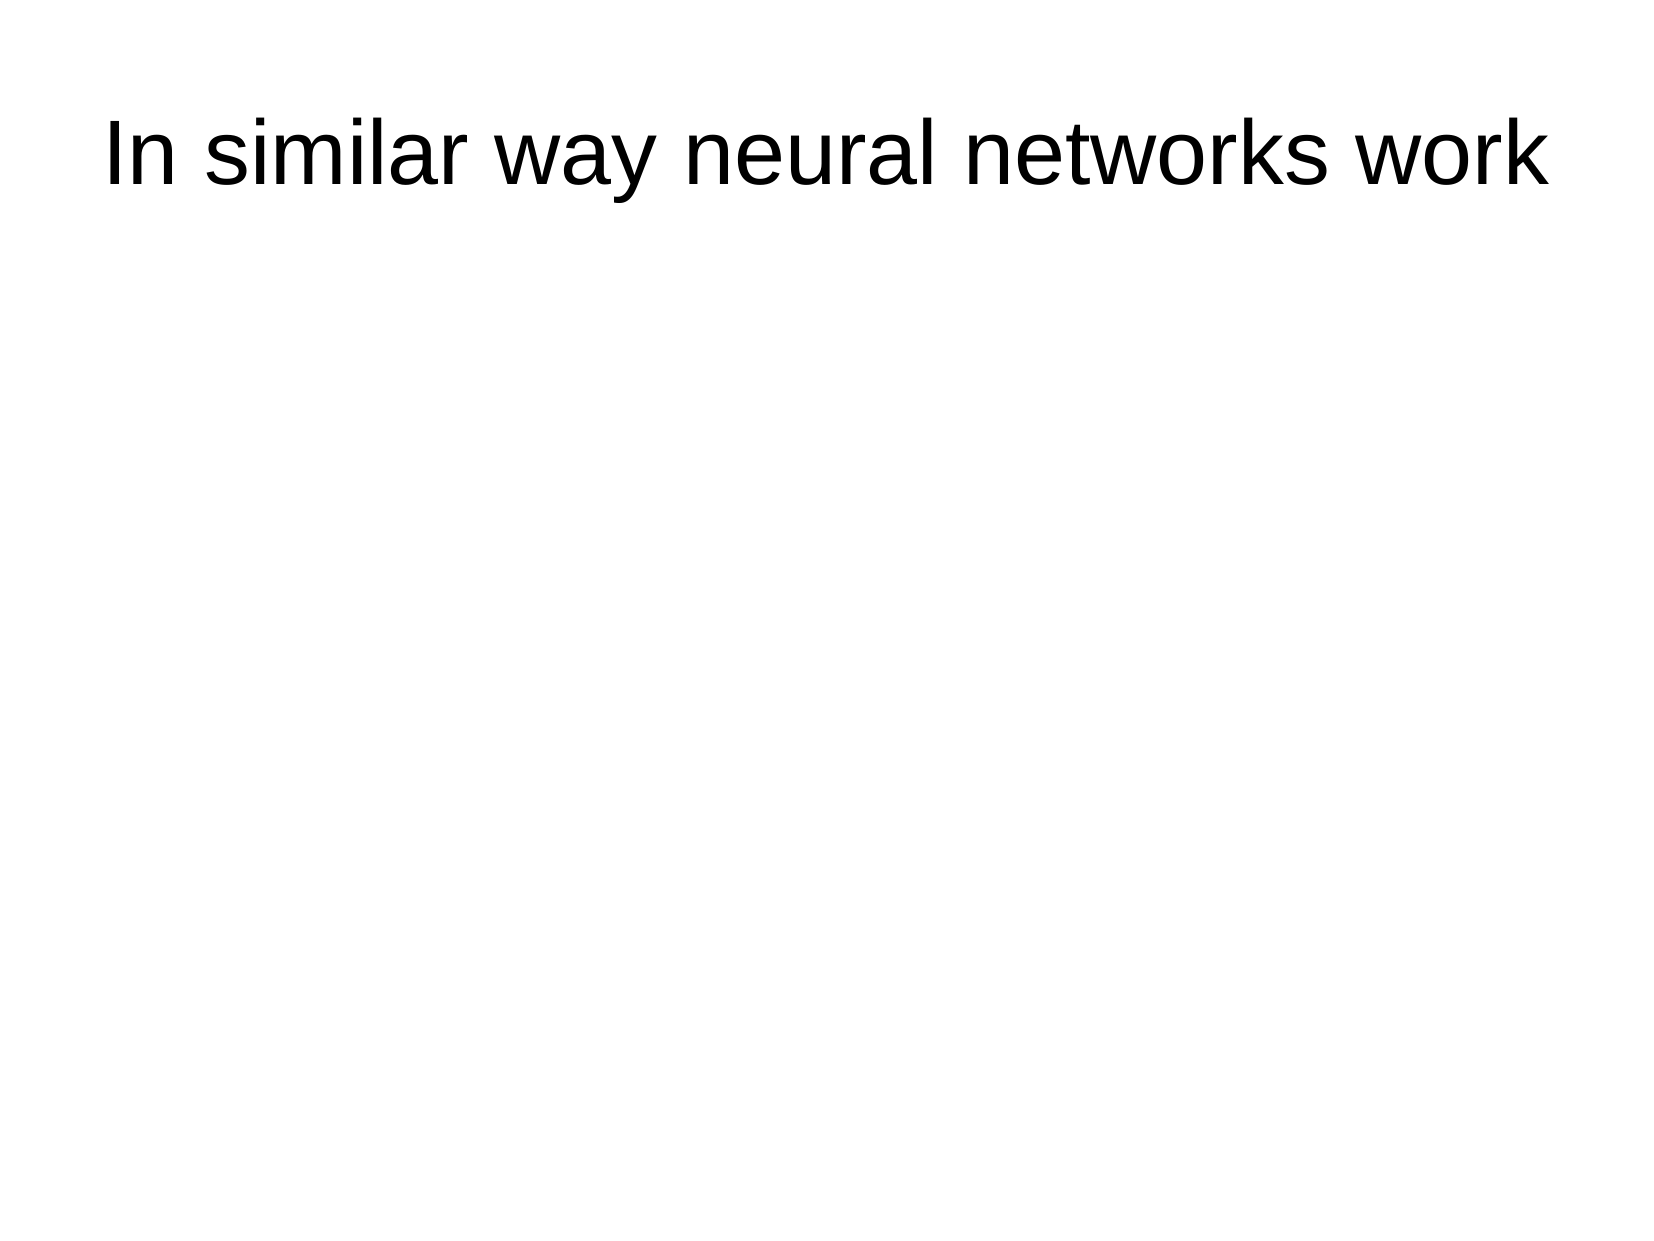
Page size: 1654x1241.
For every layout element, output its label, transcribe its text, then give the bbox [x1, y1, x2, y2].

title In similar way neural networks work [82, 49, 1571, 257]
